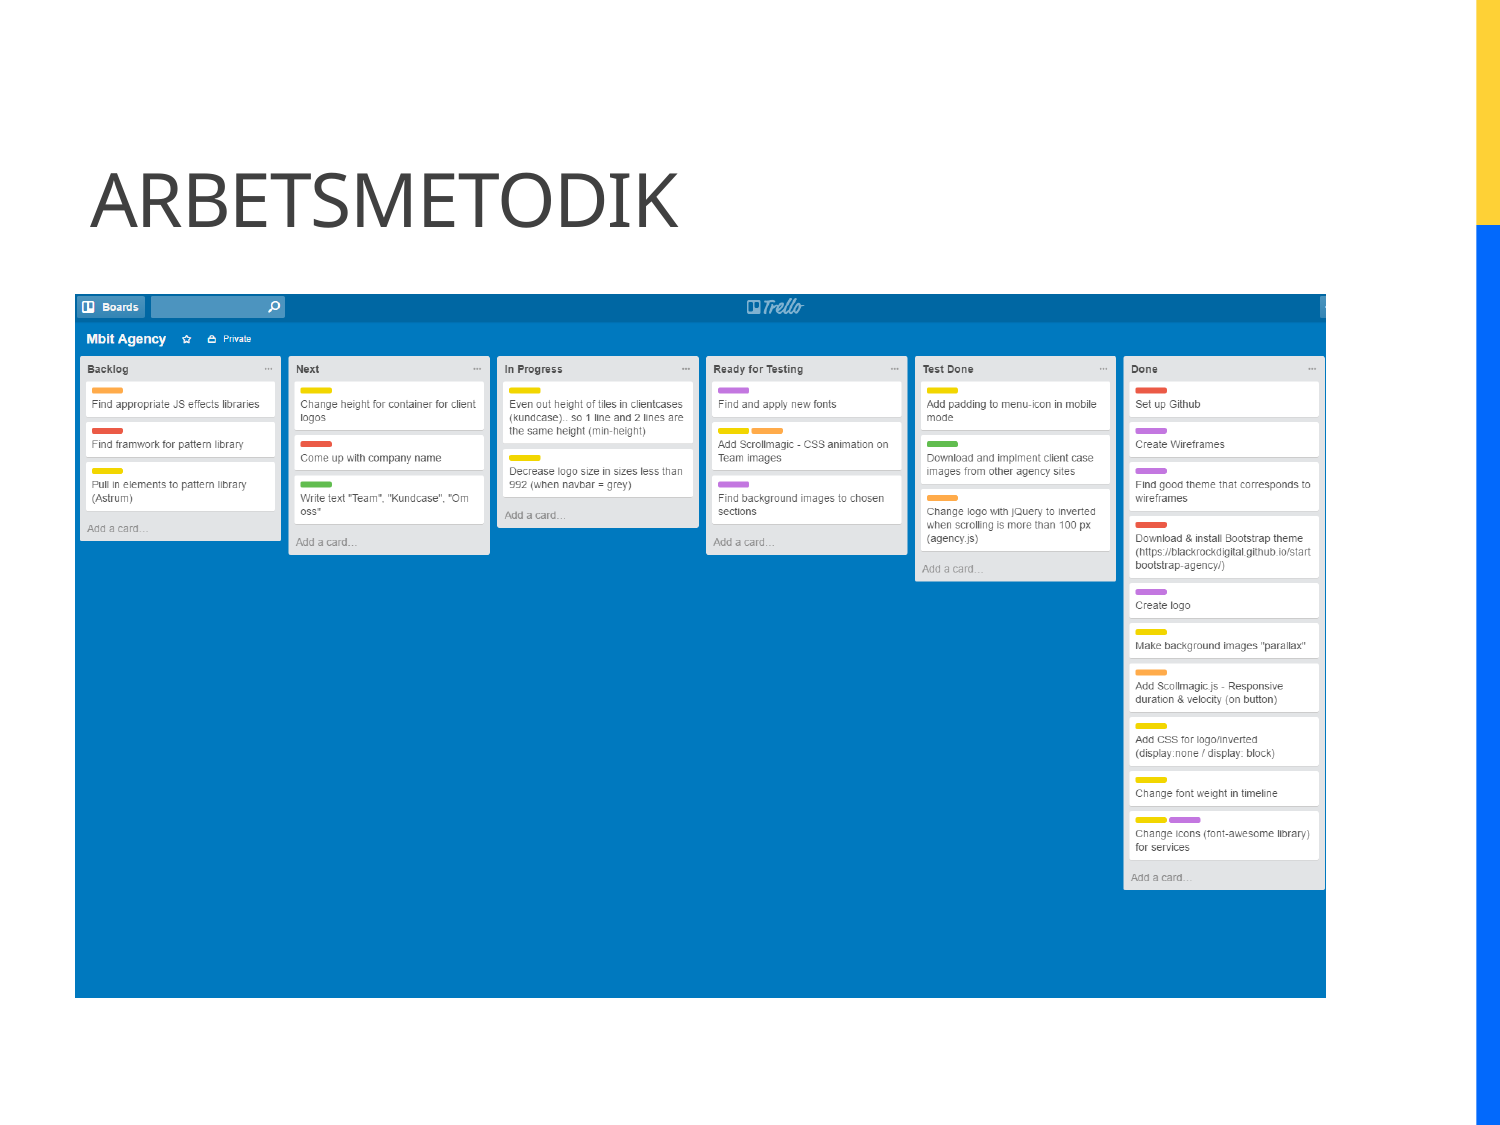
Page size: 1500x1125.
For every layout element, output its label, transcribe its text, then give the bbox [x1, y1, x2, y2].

title arbetsmetodik [75, 25, 1026, 251]
picture [75, 294, 1326, 998]
